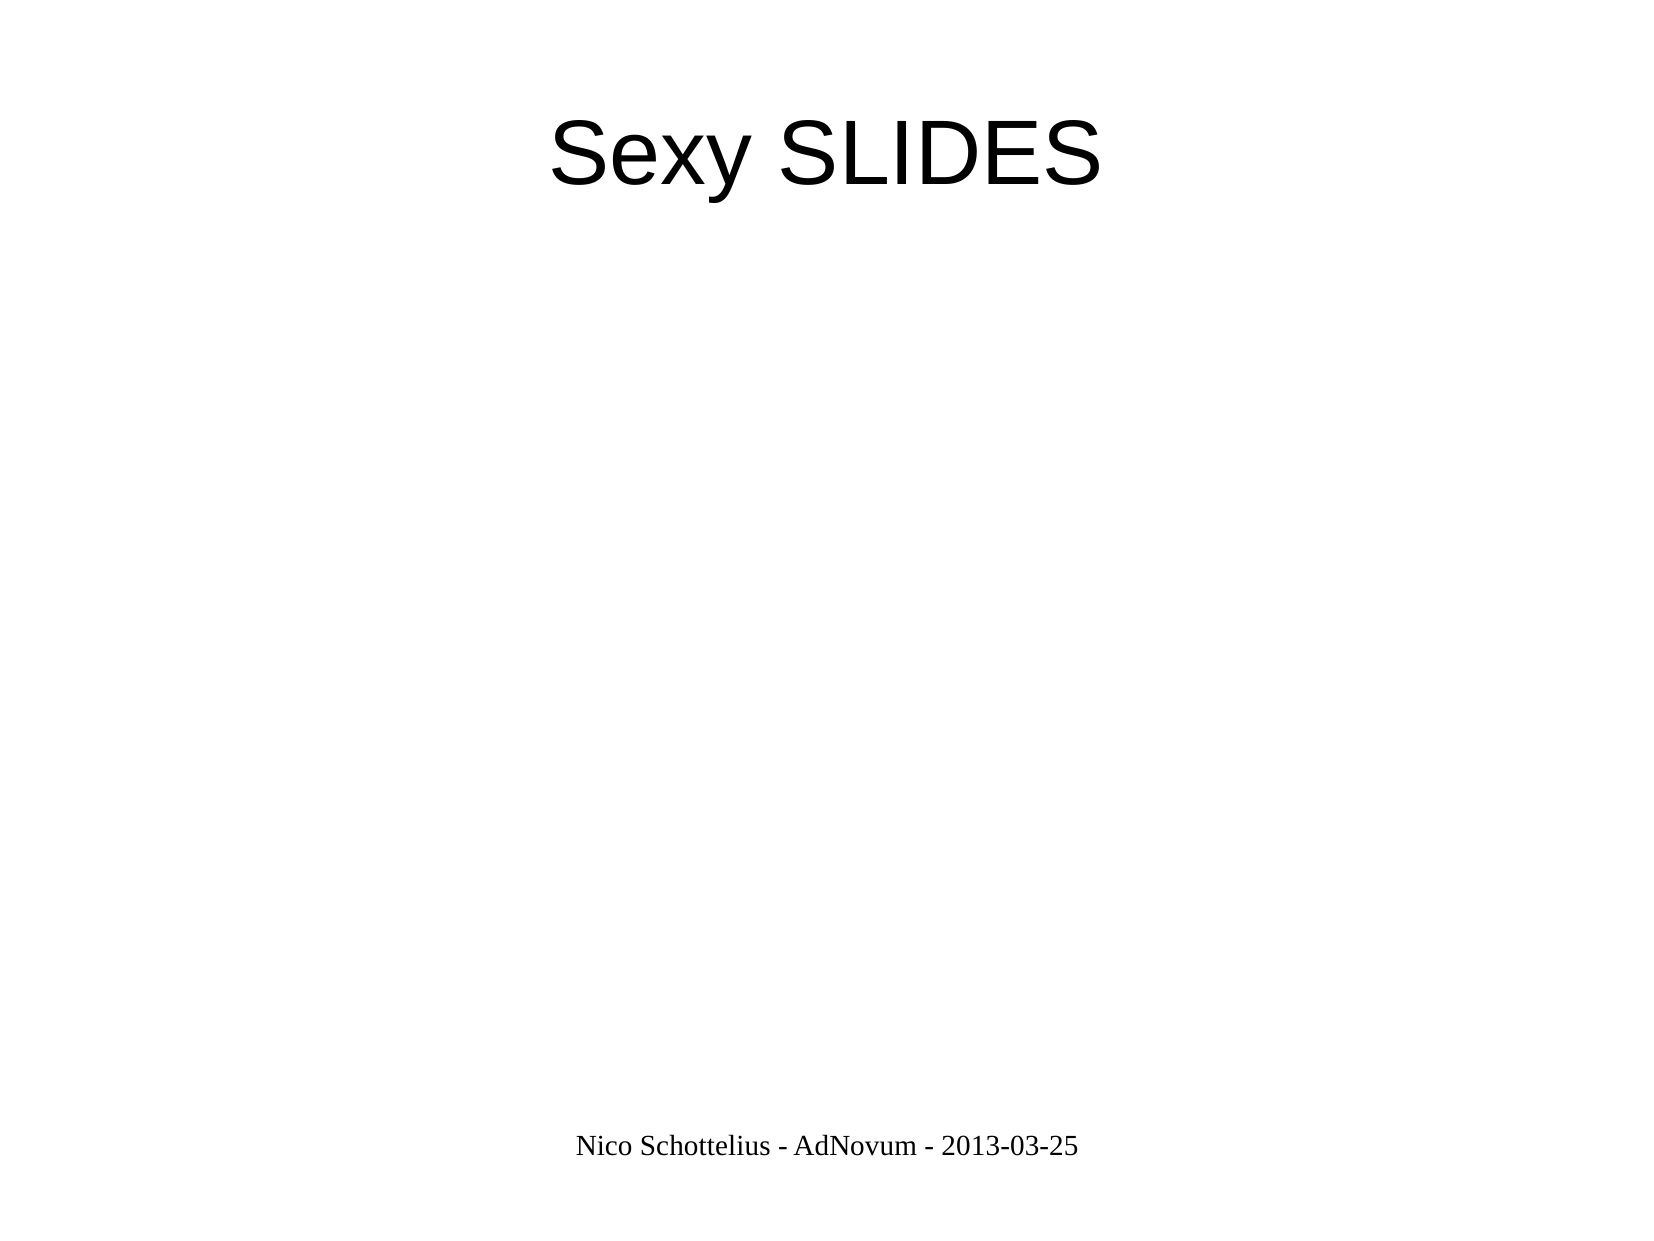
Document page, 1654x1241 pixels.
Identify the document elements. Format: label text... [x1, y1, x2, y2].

title Sexy SLIDES [82, 49, 1571, 257]
